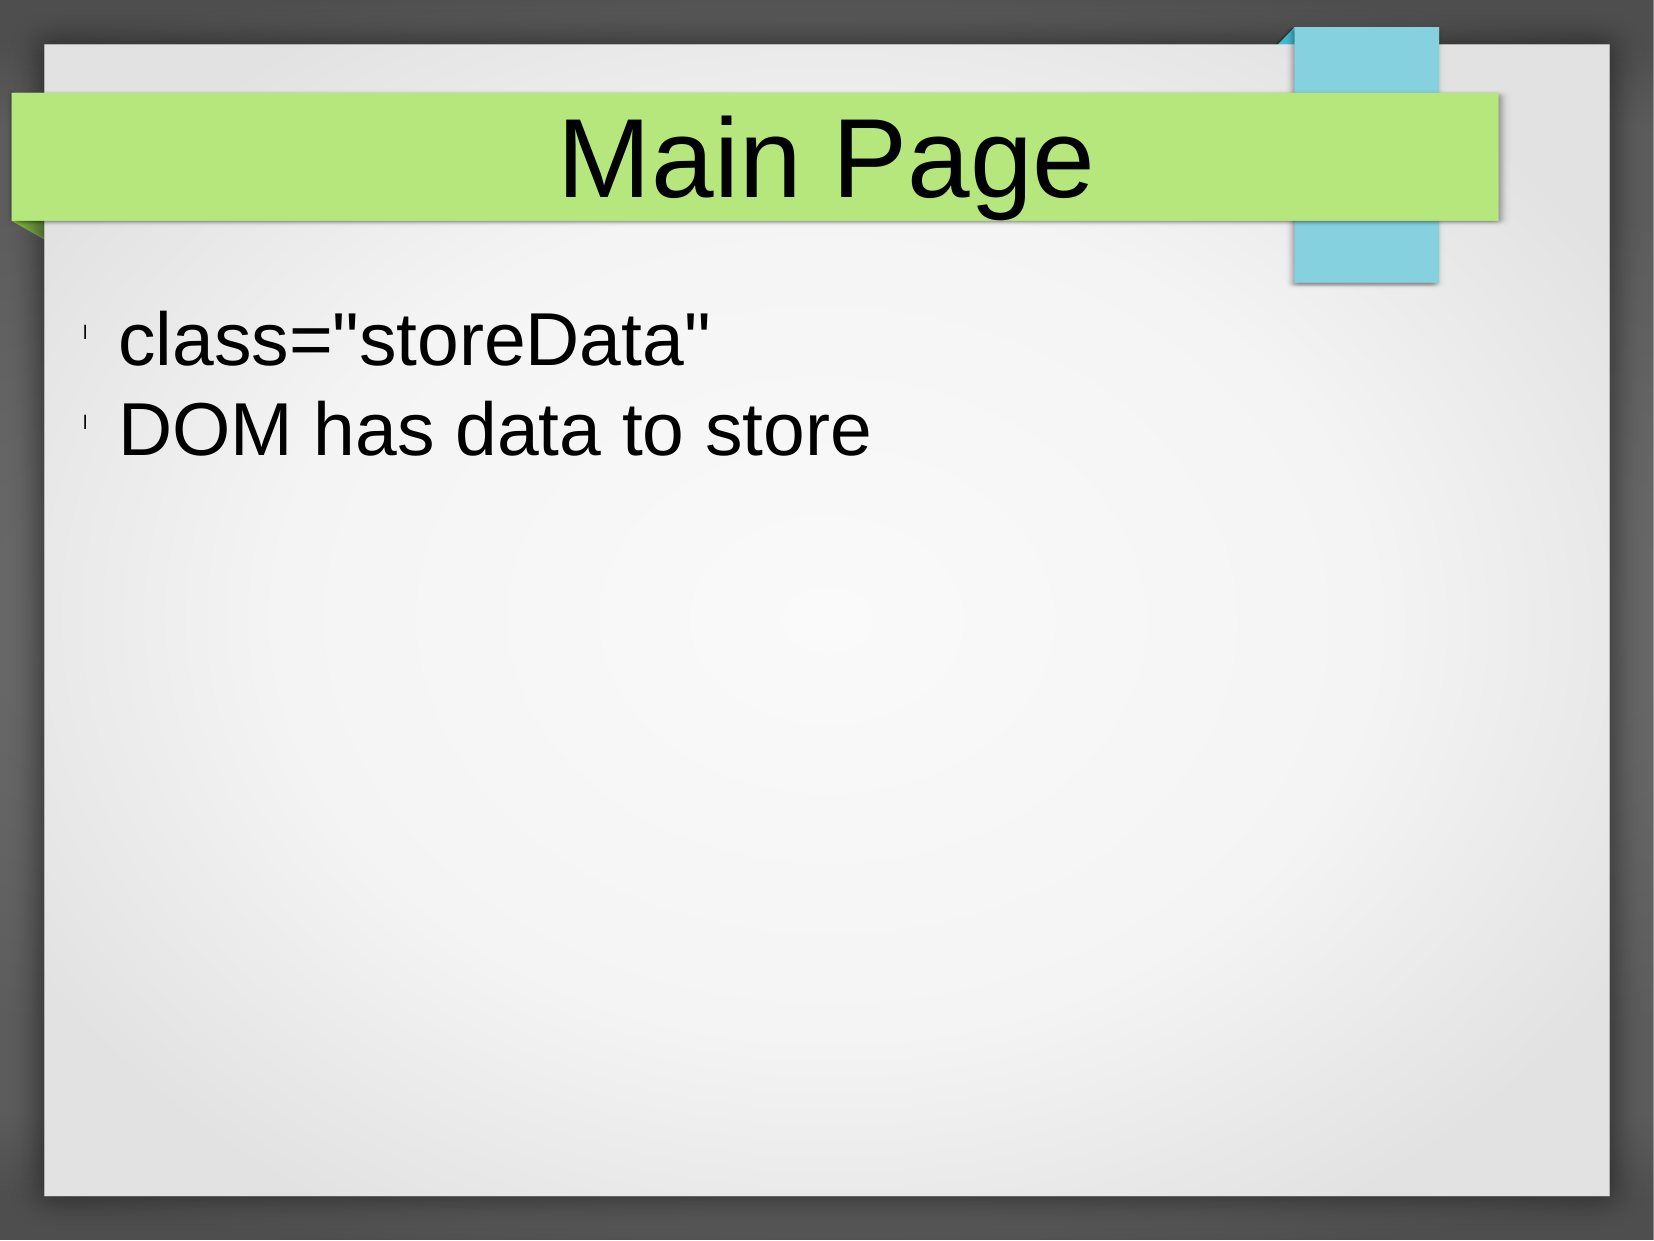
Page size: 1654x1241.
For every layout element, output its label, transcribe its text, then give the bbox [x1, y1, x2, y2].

picture [0, 0, 1654, 1240]
text_box class="storeData" DOM has data to store [82, 290, 1571, 1010]
text_box Main Page [82, 49, 1571, 257]
